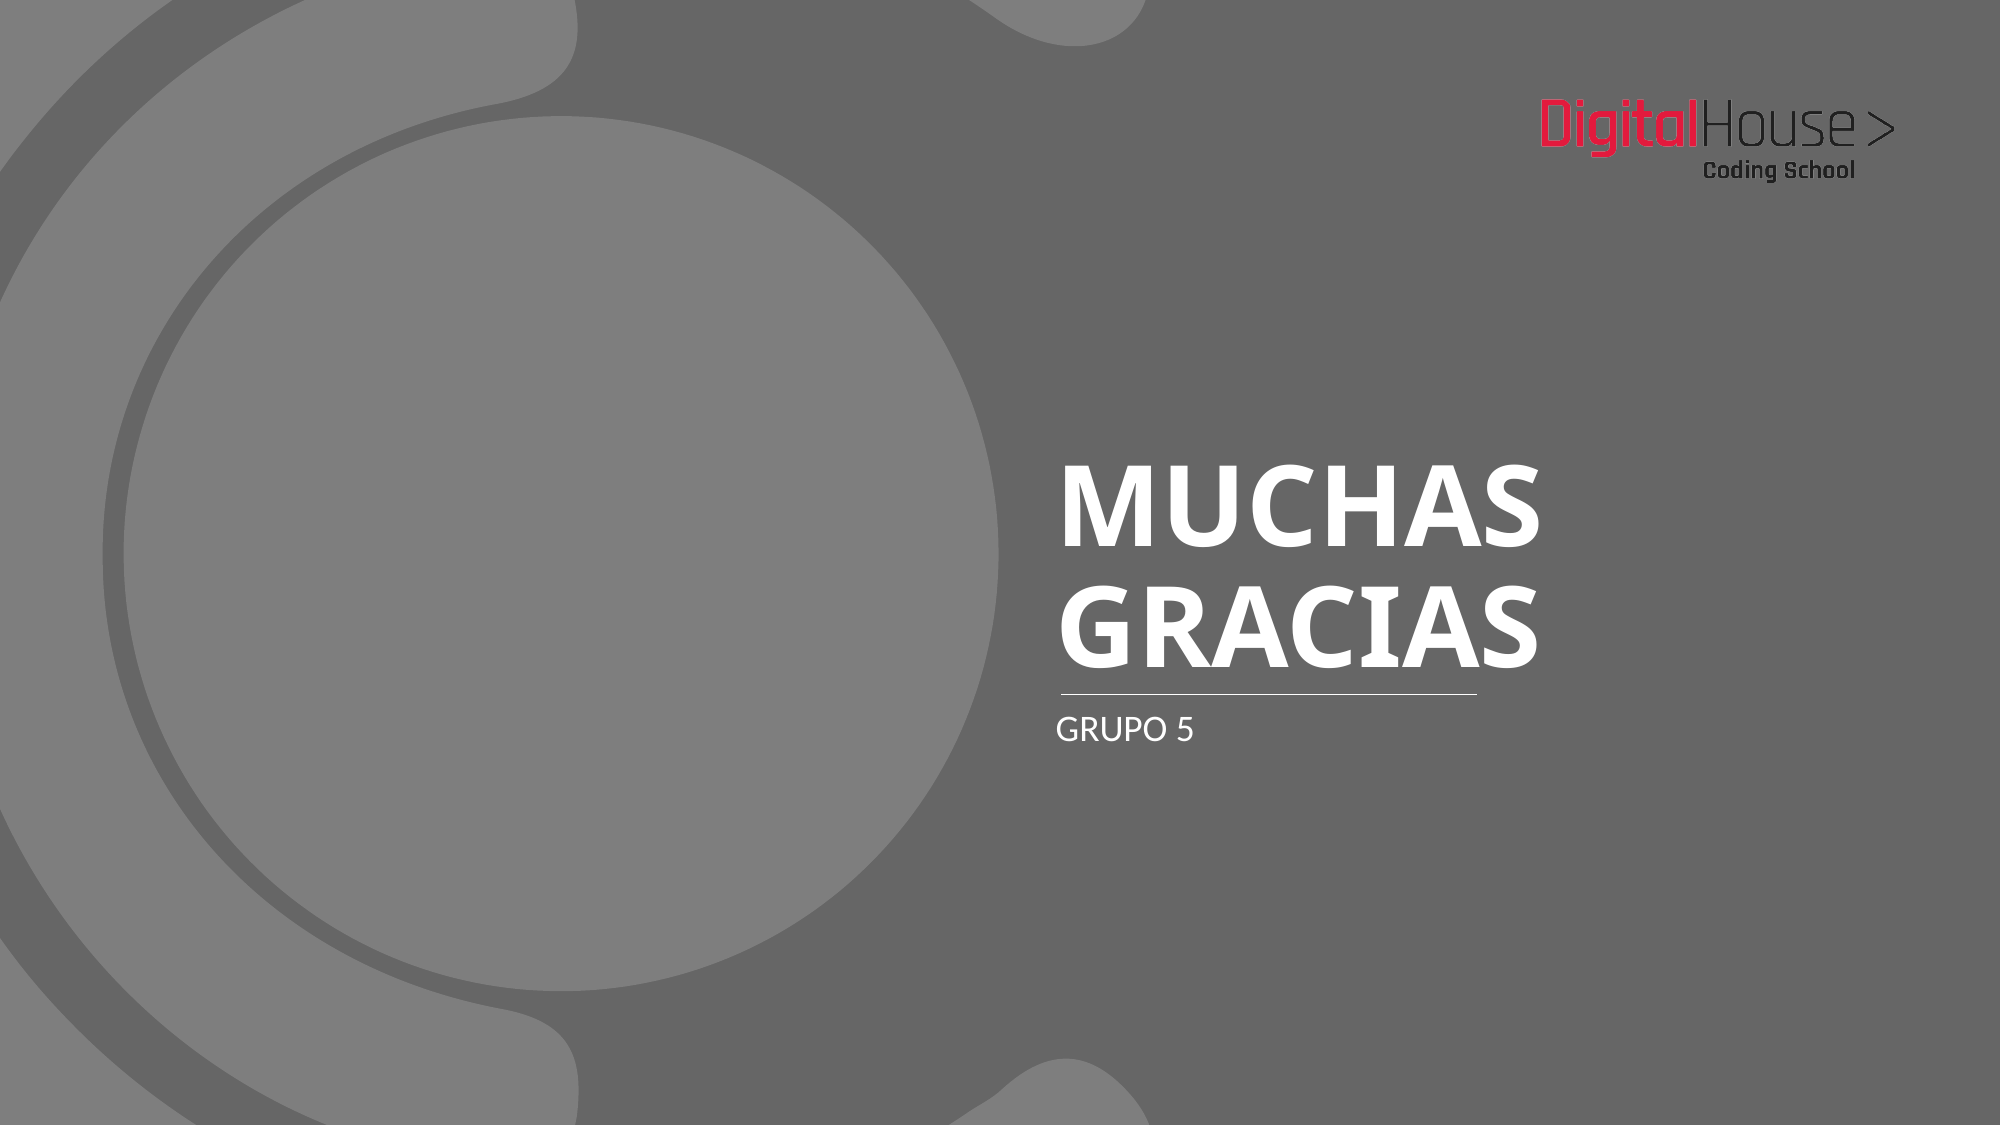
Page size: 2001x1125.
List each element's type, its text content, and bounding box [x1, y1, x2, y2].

title Muchas gracias [1040, 356, 1828, 700]
subtitle Grupo 5 [1040, 702, 1885, 785]
